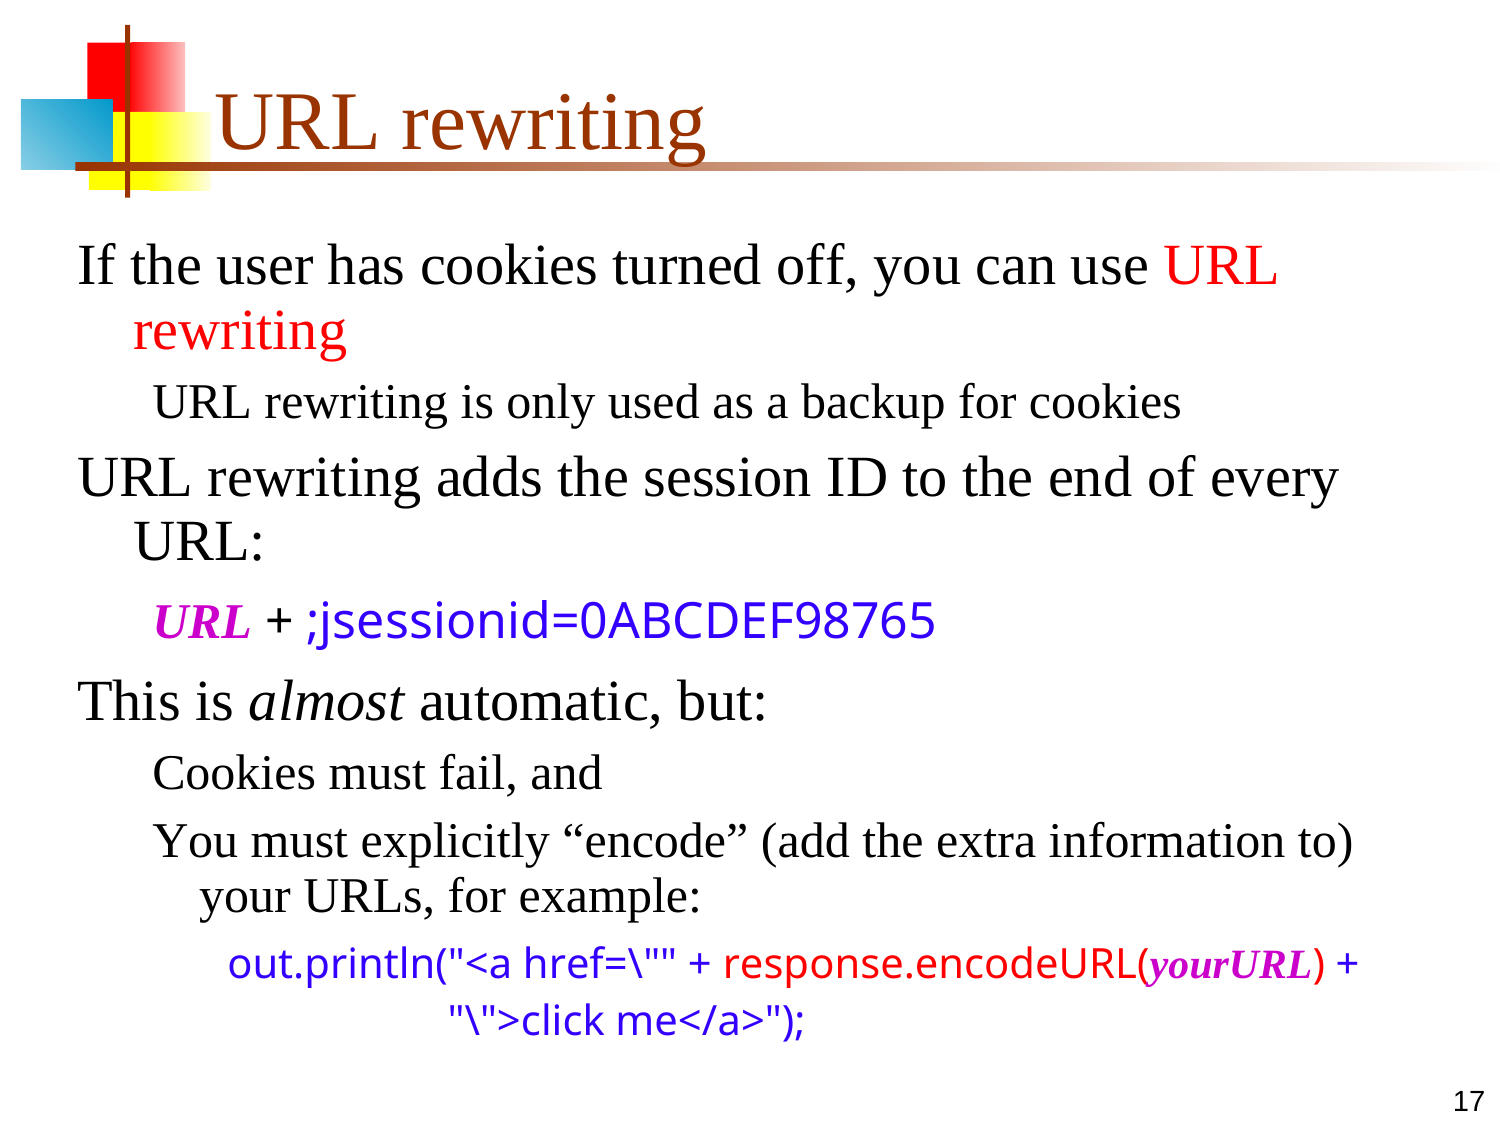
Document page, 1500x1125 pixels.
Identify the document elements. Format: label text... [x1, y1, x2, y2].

list If the user has cookies turned off, you can use URL rewriting URL rewriting is only used as a backup for cookies URL rewriting adds the session ID to the end of every URL: URL + ;jsessionid=0ABCDEF98765 This is almost automatic, but: Cookies must fail, and You must explicitly “encode” (add the extra information to) your URLs, for example: out.println("<a href=\"" + response.encodeURL(yourURL) + "\">click me</a>"); [62, 224, 1413, 1125]
title URL rewriting [199, 37, 1479, 175]
